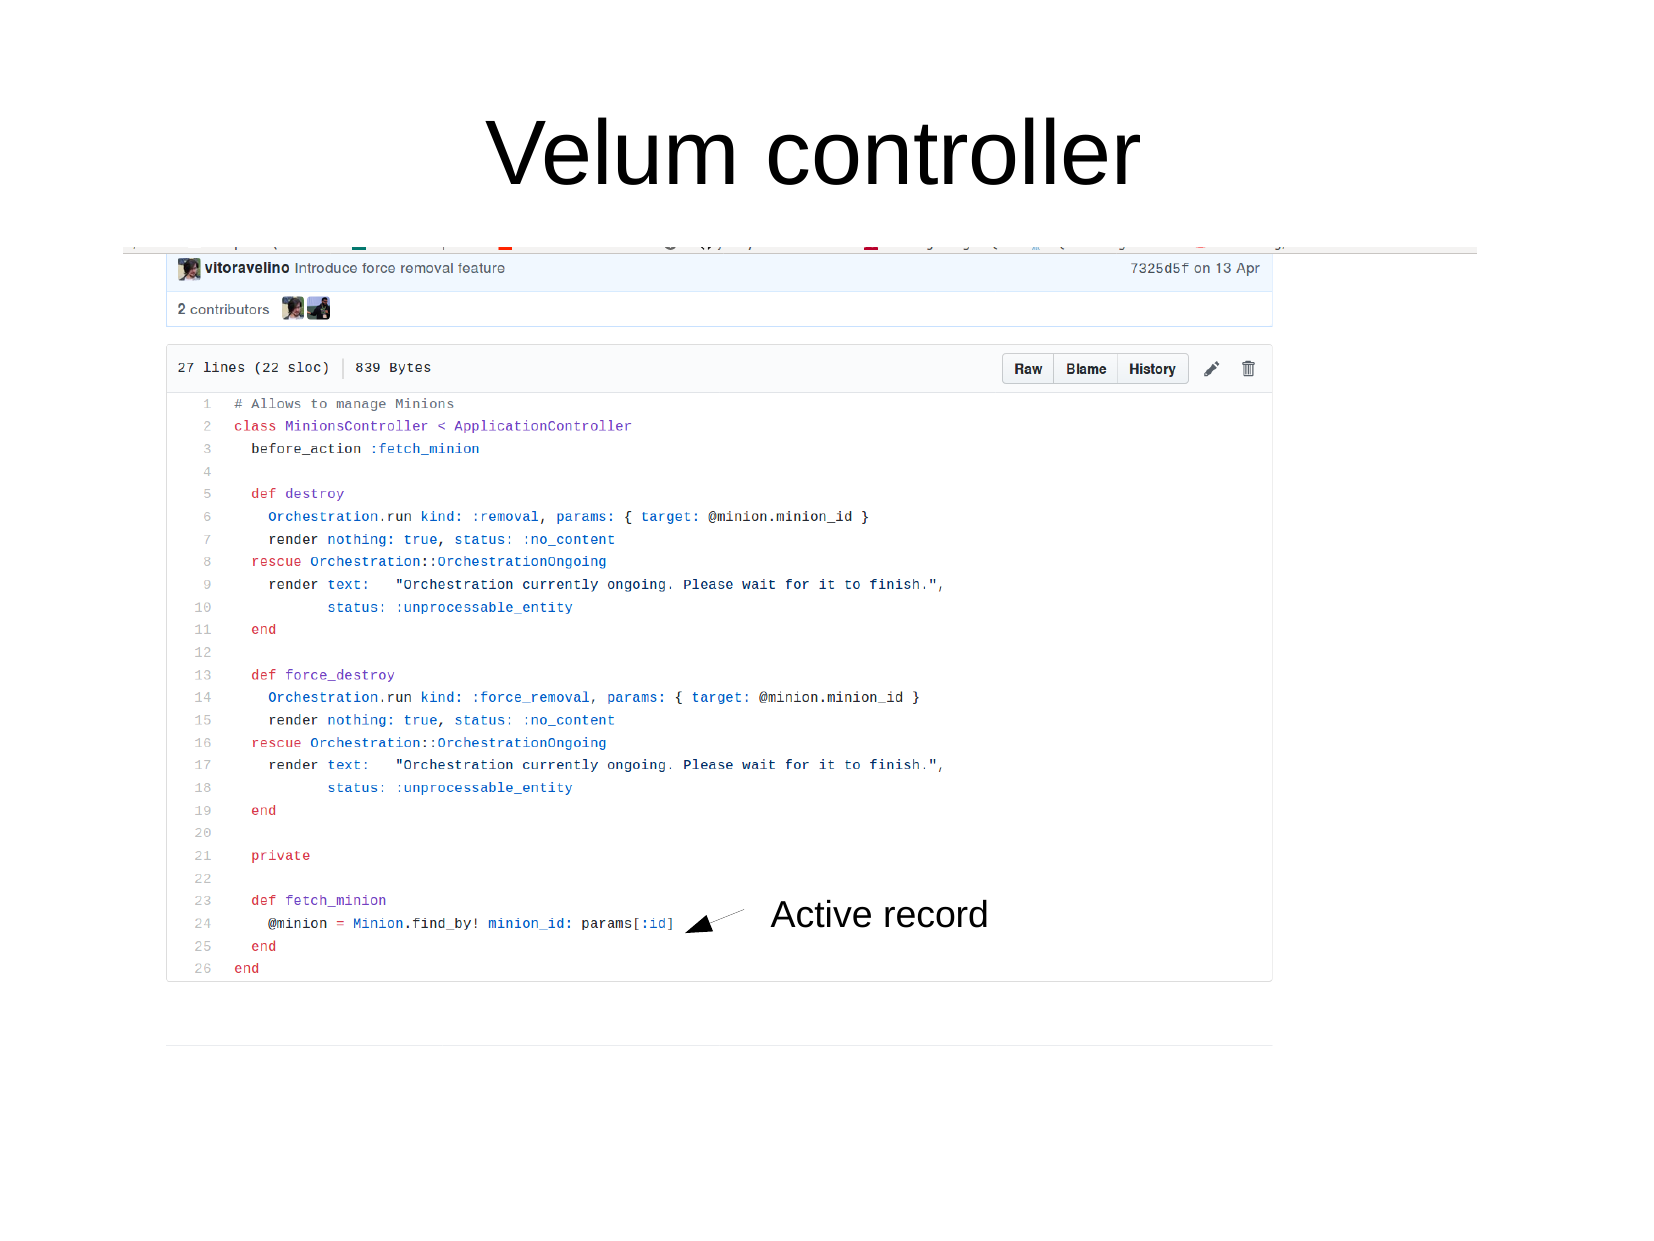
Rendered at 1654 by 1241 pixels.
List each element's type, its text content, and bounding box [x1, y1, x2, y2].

picture [123, 247, 1477, 1063]
text_box Active record [755, 885, 1099, 1069]
title Velum controller [82, 49, 1571, 257]
